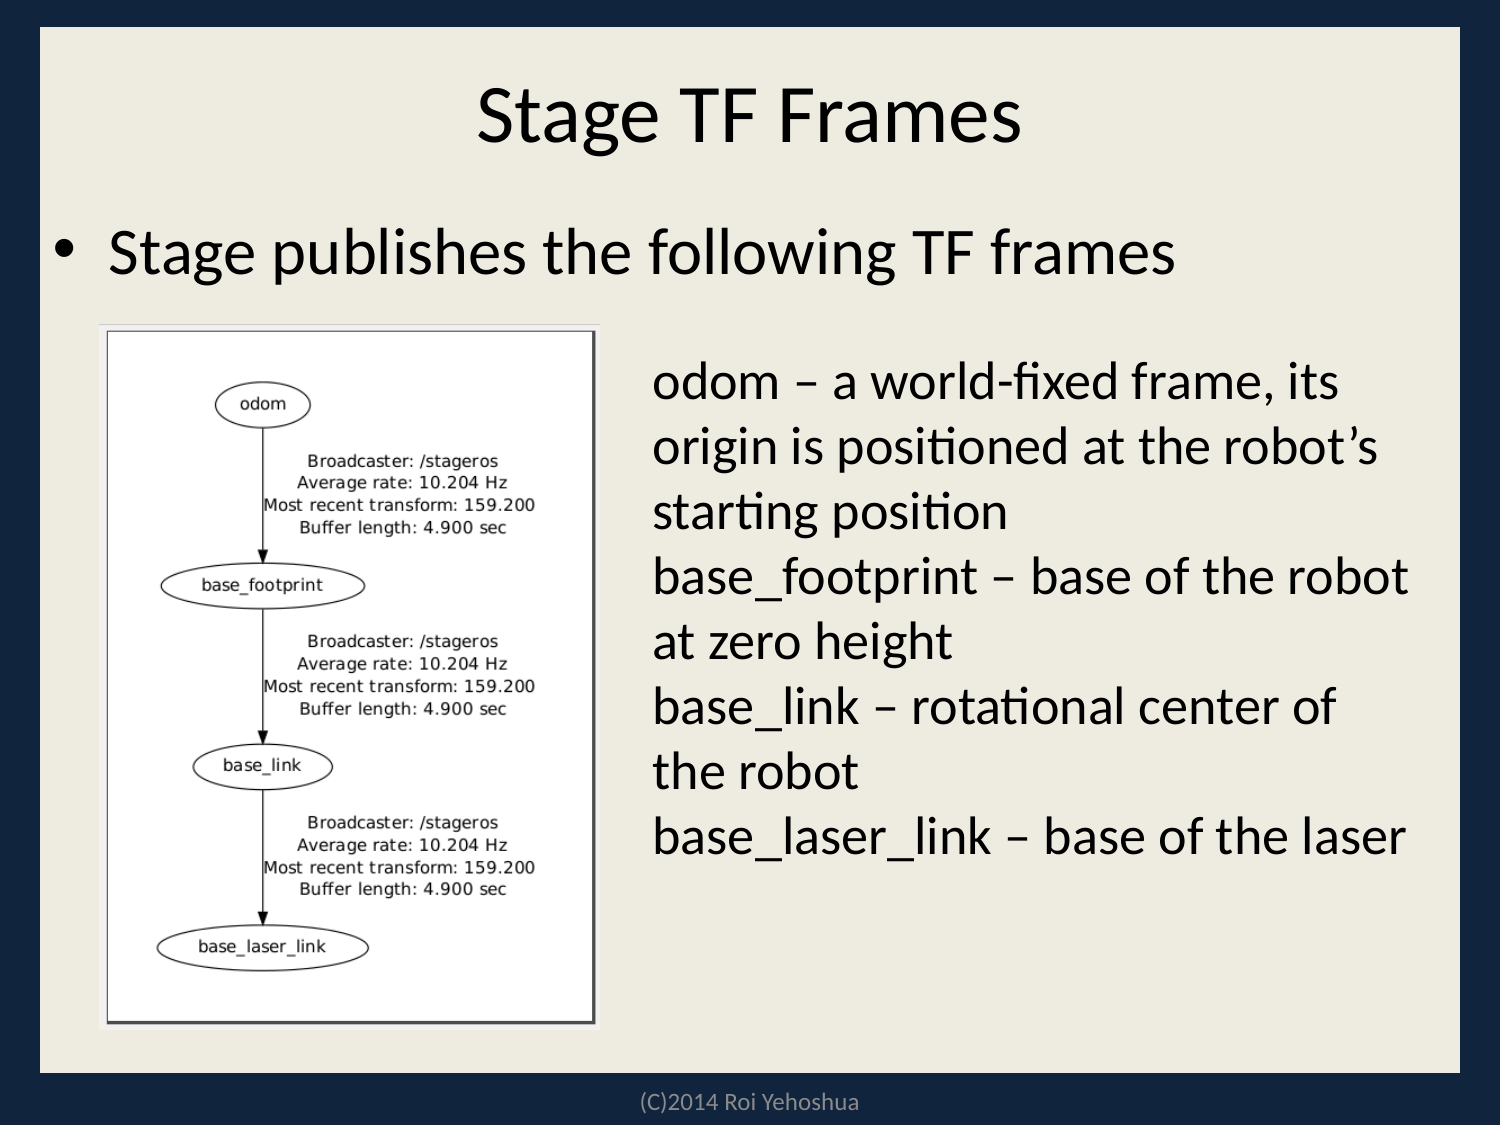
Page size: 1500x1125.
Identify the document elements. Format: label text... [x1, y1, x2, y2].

title Stage TF Frames [37, 31, 1463, 188]
footer (C)2014 Roi Yehoshua [512, 1074, 988, 1125]
list Stage publishes the following TF frames [37, 200, 1463, 313]
picture [99, 324, 600, 1030]
text_box odom – a world-fixed frame, its origin is positioned at the robot’s starting position base_footprint – base of the robot at zero height base_link – rotational center of the robot base_laser_link – base of the laser [637, 337, 1438, 1025]
